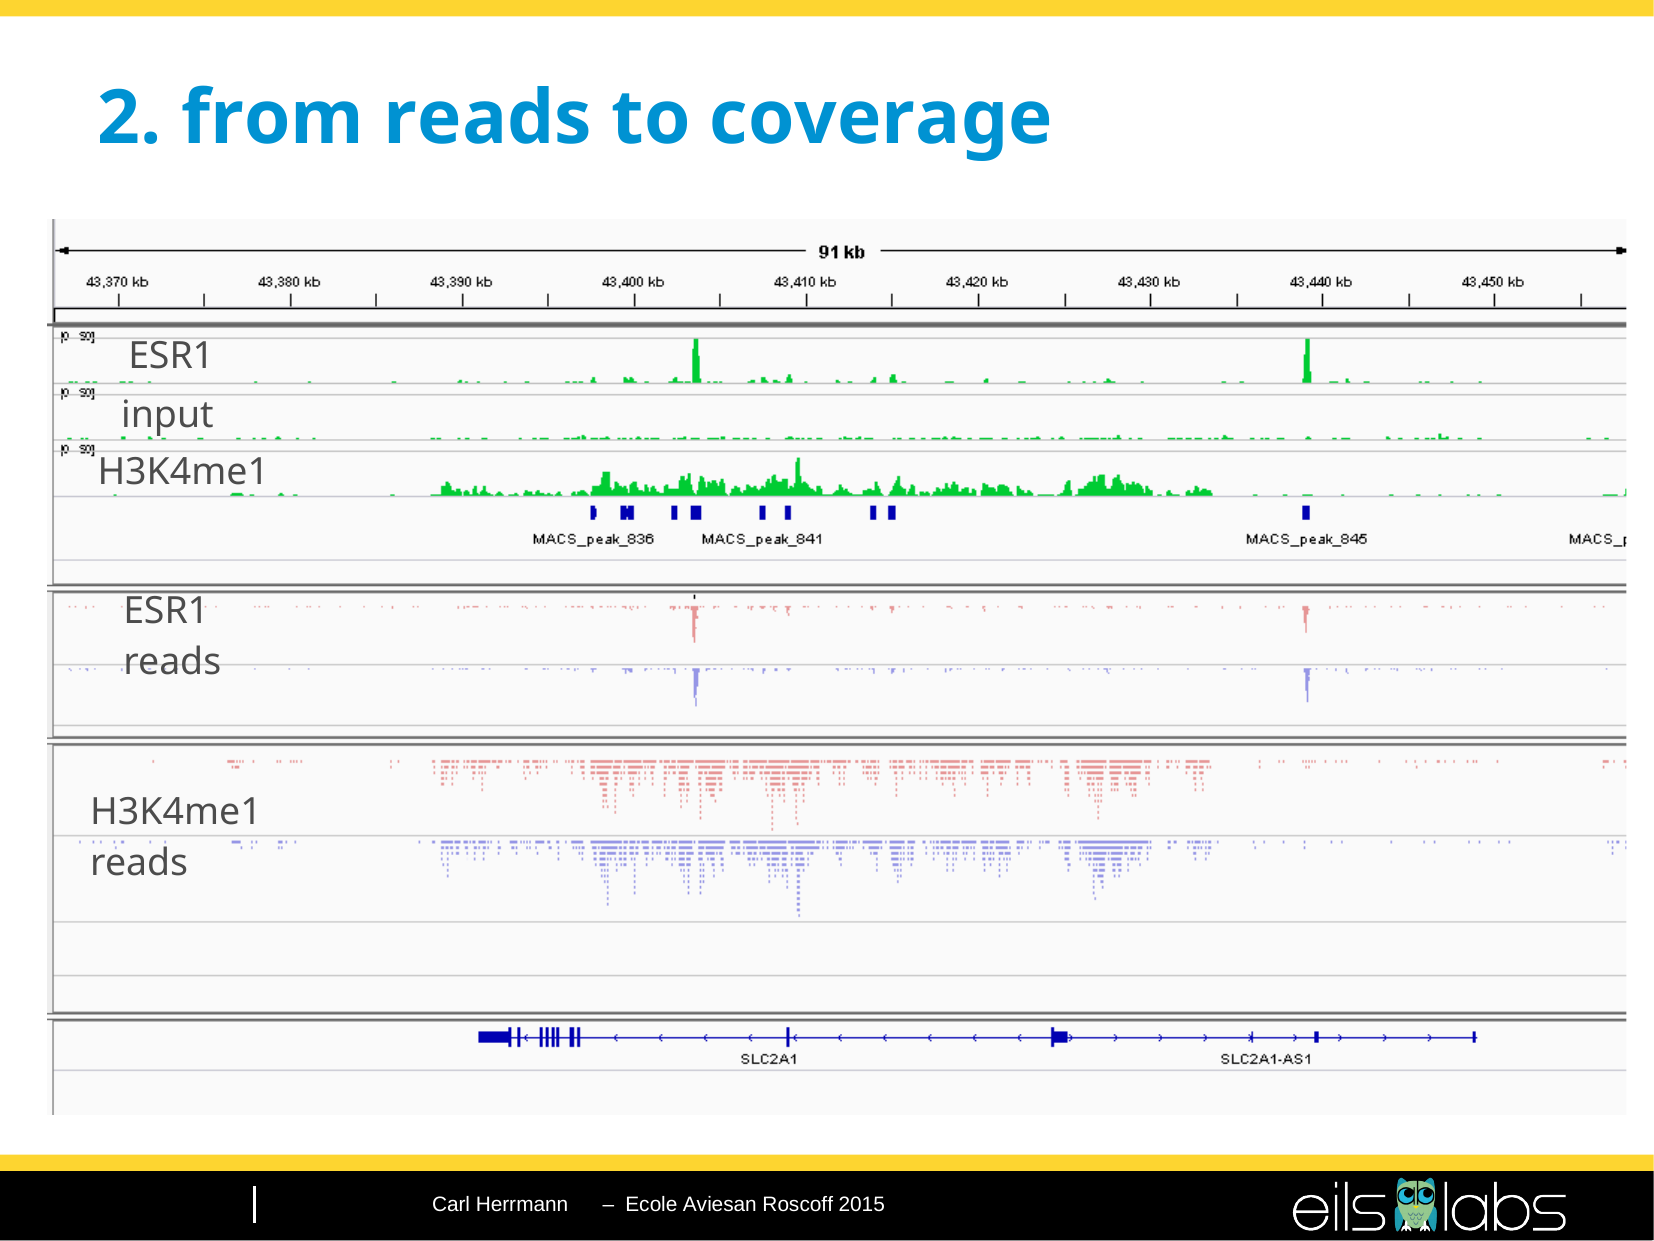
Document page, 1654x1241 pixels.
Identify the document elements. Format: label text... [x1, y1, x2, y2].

text_box ESR1 reads [108, 576, 237, 734]
text_box H3K4me1 [82, 437, 284, 504]
text_box input [106, 380, 228, 447]
picture [47, 219, 1627, 1115]
text_box ESR1 [113, 321, 230, 400]
text_box H3K4me1 reads [75, 777, 277, 906]
picture [1292, 1177, 1566, 1232]
title 2. from reads to coverage [82, 61, 1571, 168]
